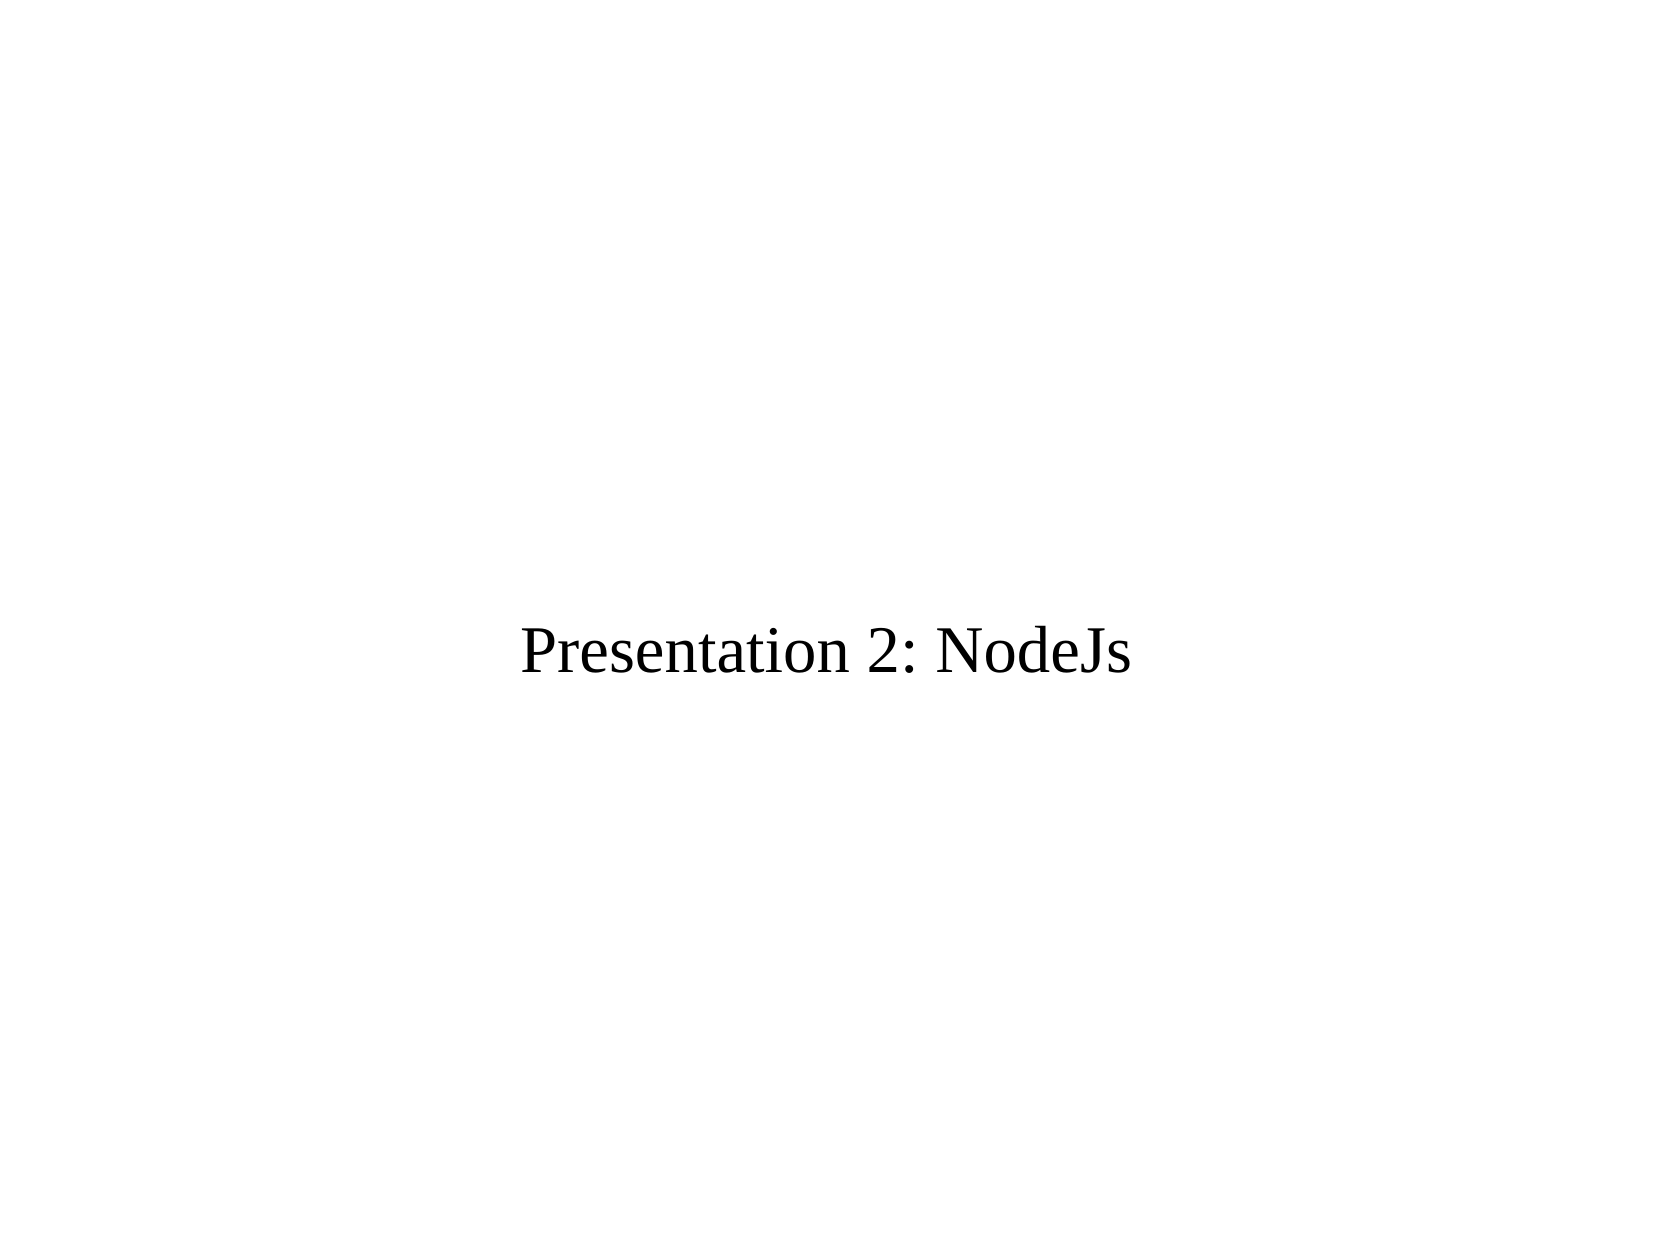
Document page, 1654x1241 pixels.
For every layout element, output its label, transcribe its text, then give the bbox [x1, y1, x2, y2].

subtitle Presentation 2: NodeJs [82, 290, 1571, 1010]
